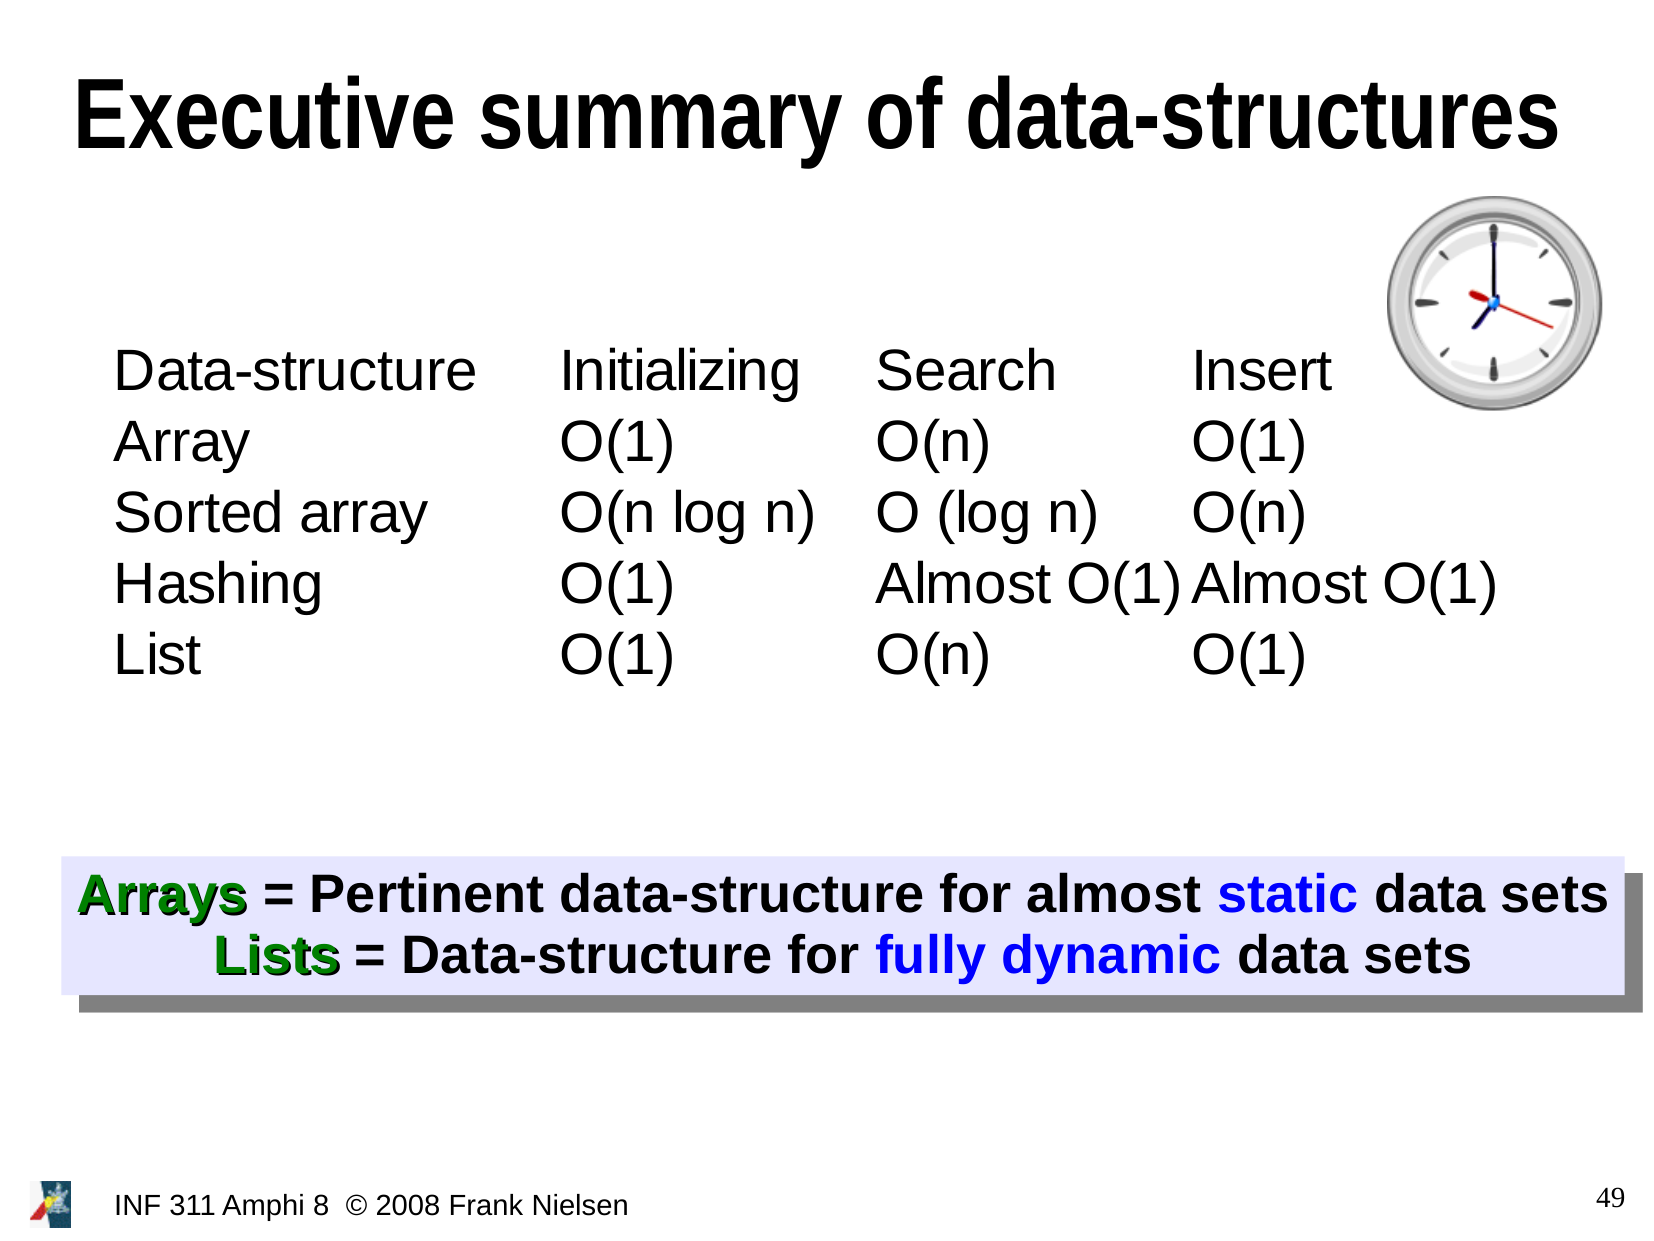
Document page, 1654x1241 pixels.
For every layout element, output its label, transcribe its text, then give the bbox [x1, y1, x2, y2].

picture [29, 1181, 71, 1228]
text_box Arrays = Pertinent data-structure for almost static data sets Lists = Data-structure for fully dynamic data sets [61, 856, 1625, 996]
text_box Executive summary of data-structures [59, 48, 1578, 178]
chart [111, 333, 1509, 692]
picture [1387, 196, 1604, 414]
